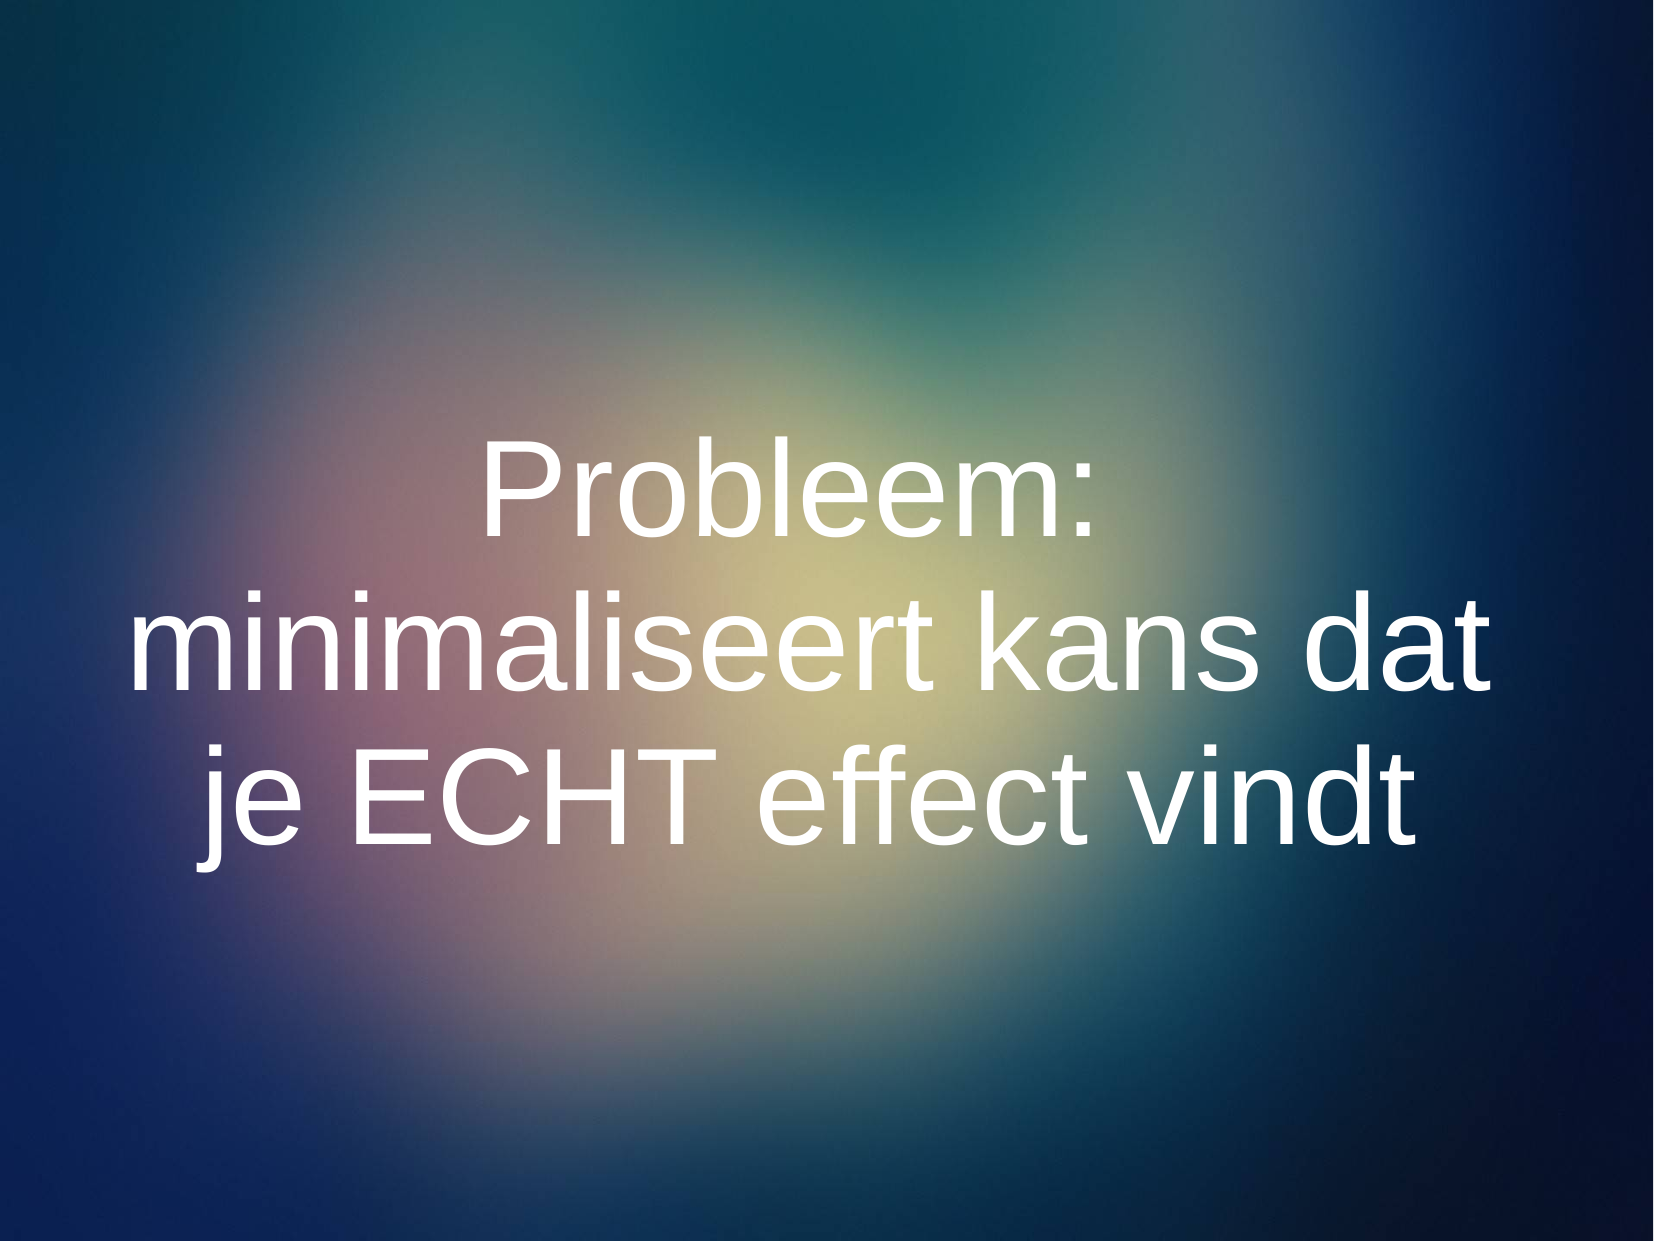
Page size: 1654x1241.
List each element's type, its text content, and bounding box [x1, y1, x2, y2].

text_box Probleem: minimaliseert kans dat je ECHT effect vindt [45, 405, 1574, 882]
picture [0, 0, 1654, 1241]
